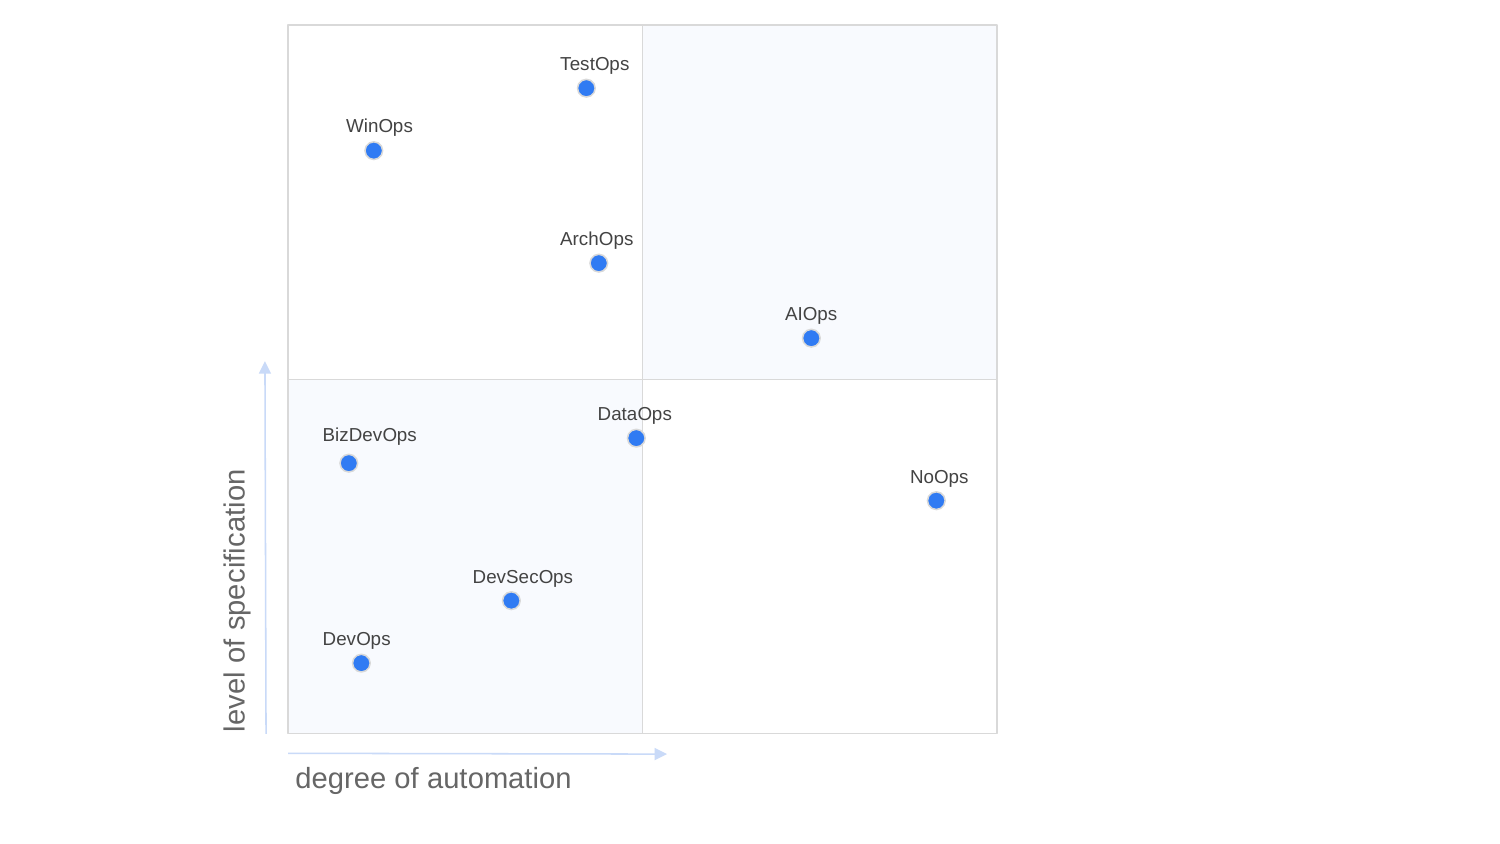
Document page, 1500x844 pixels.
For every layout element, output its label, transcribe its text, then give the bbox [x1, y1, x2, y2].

text_box degree of automation [280, 744, 626, 800]
text_box NoOps [895, 449, 1035, 492]
text_box level of specification [200, 402, 256, 748]
text_box DevOps [307, 611, 415, 655]
text_box TestOps [545, 36, 685, 80]
text_box BizDevOps [307, 407, 457, 451]
text_box ArchOps [545, 211, 685, 255]
text_box WinOps [330, 98, 471, 142]
text_box DataOps [582, 386, 723, 430]
text_box [288, 25, 997, 734]
text_box AIOps [770, 286, 910, 330]
text_box [927, 492, 946, 510]
text_box [577, 79, 596, 98]
text_box [364, 142, 383, 160]
text_box [589, 255, 608, 273]
text_box DevSecOps [457, 549, 598, 592]
